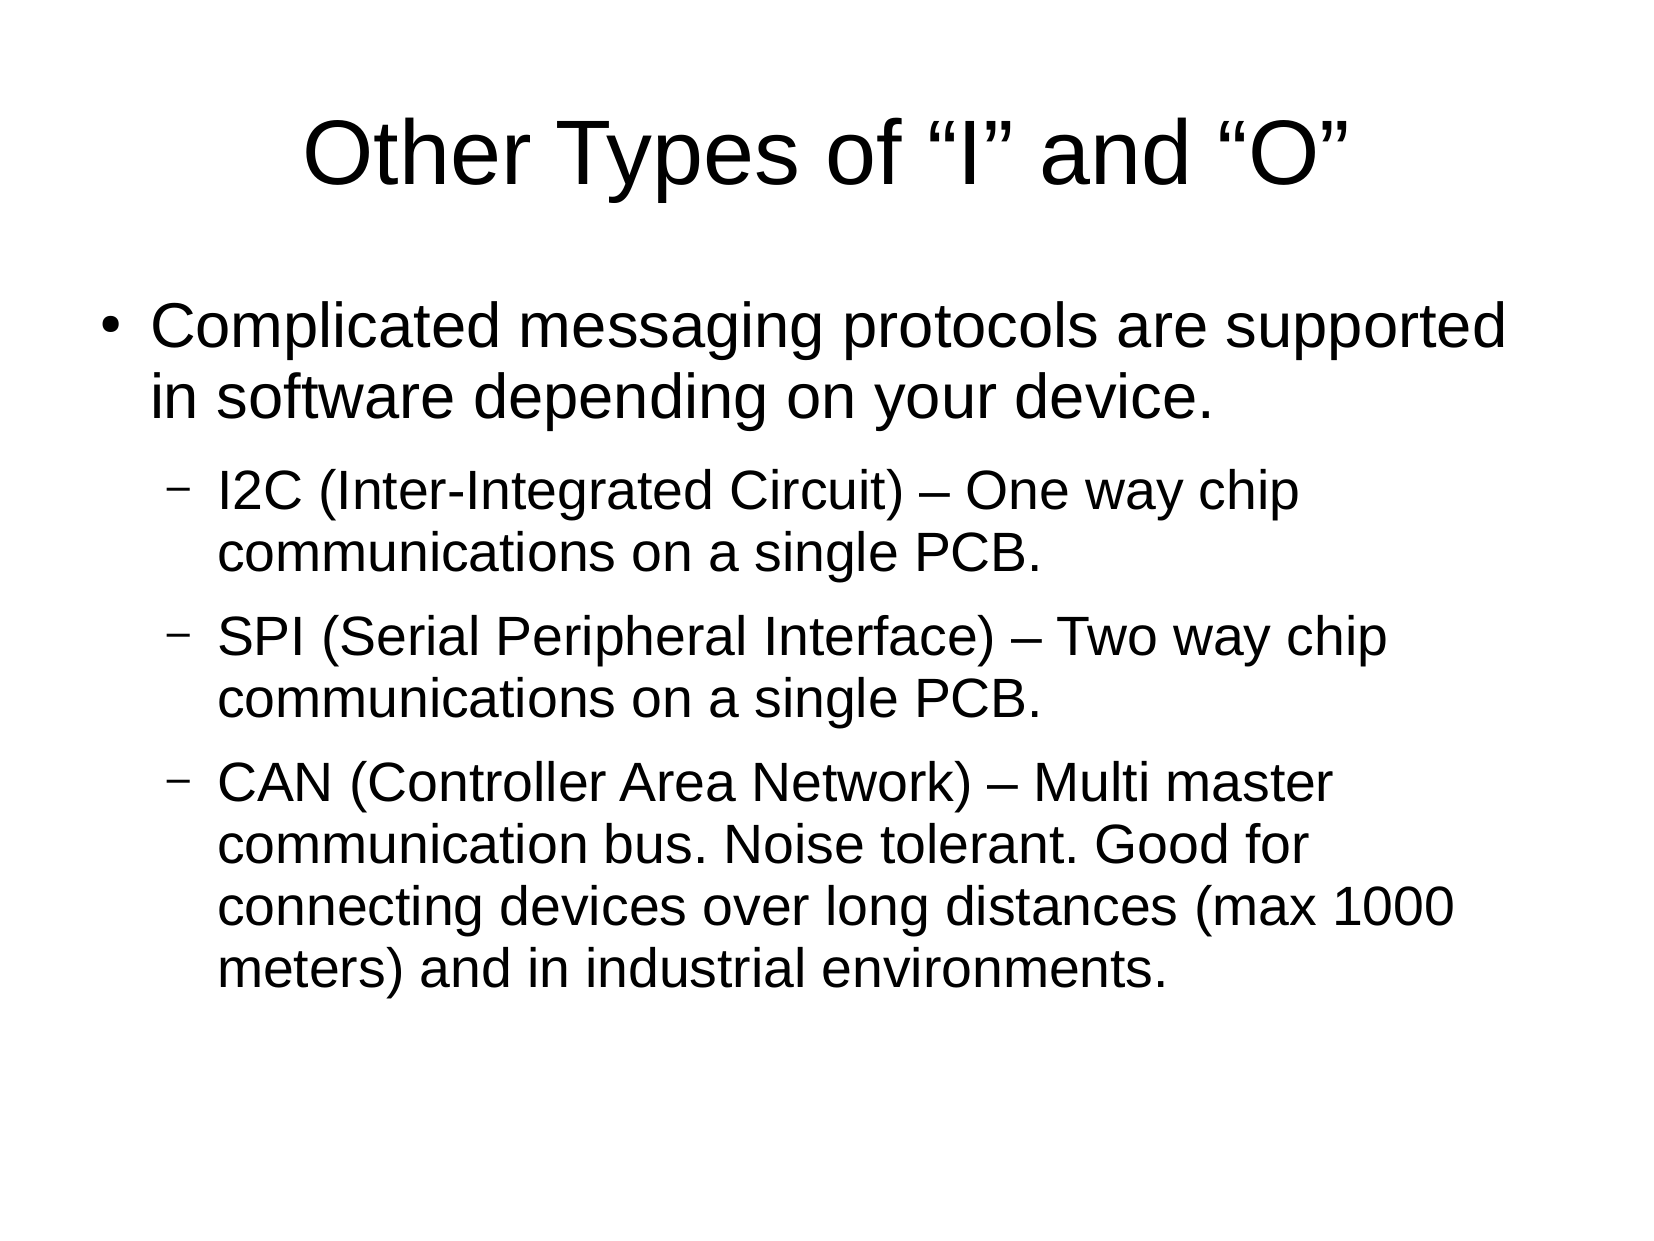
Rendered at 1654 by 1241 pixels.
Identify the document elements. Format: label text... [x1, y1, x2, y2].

list Complicated messaging protocols are supported in software depending on your device. I2C (Inter-Integrated Circuit) – One way chip communications on a single PCB. SPI (Serial Peripheral Interface) – Two way chip communications on a single PCB. CAN (Controller Area Network) – Multi master communication bus. Noise tolerant. Good for connecting devices over long distances (max 1000 meters) and in industrial environments. [82, 290, 1571, 1010]
title Other Types of “I” and “O” [82, 49, 1571, 257]
